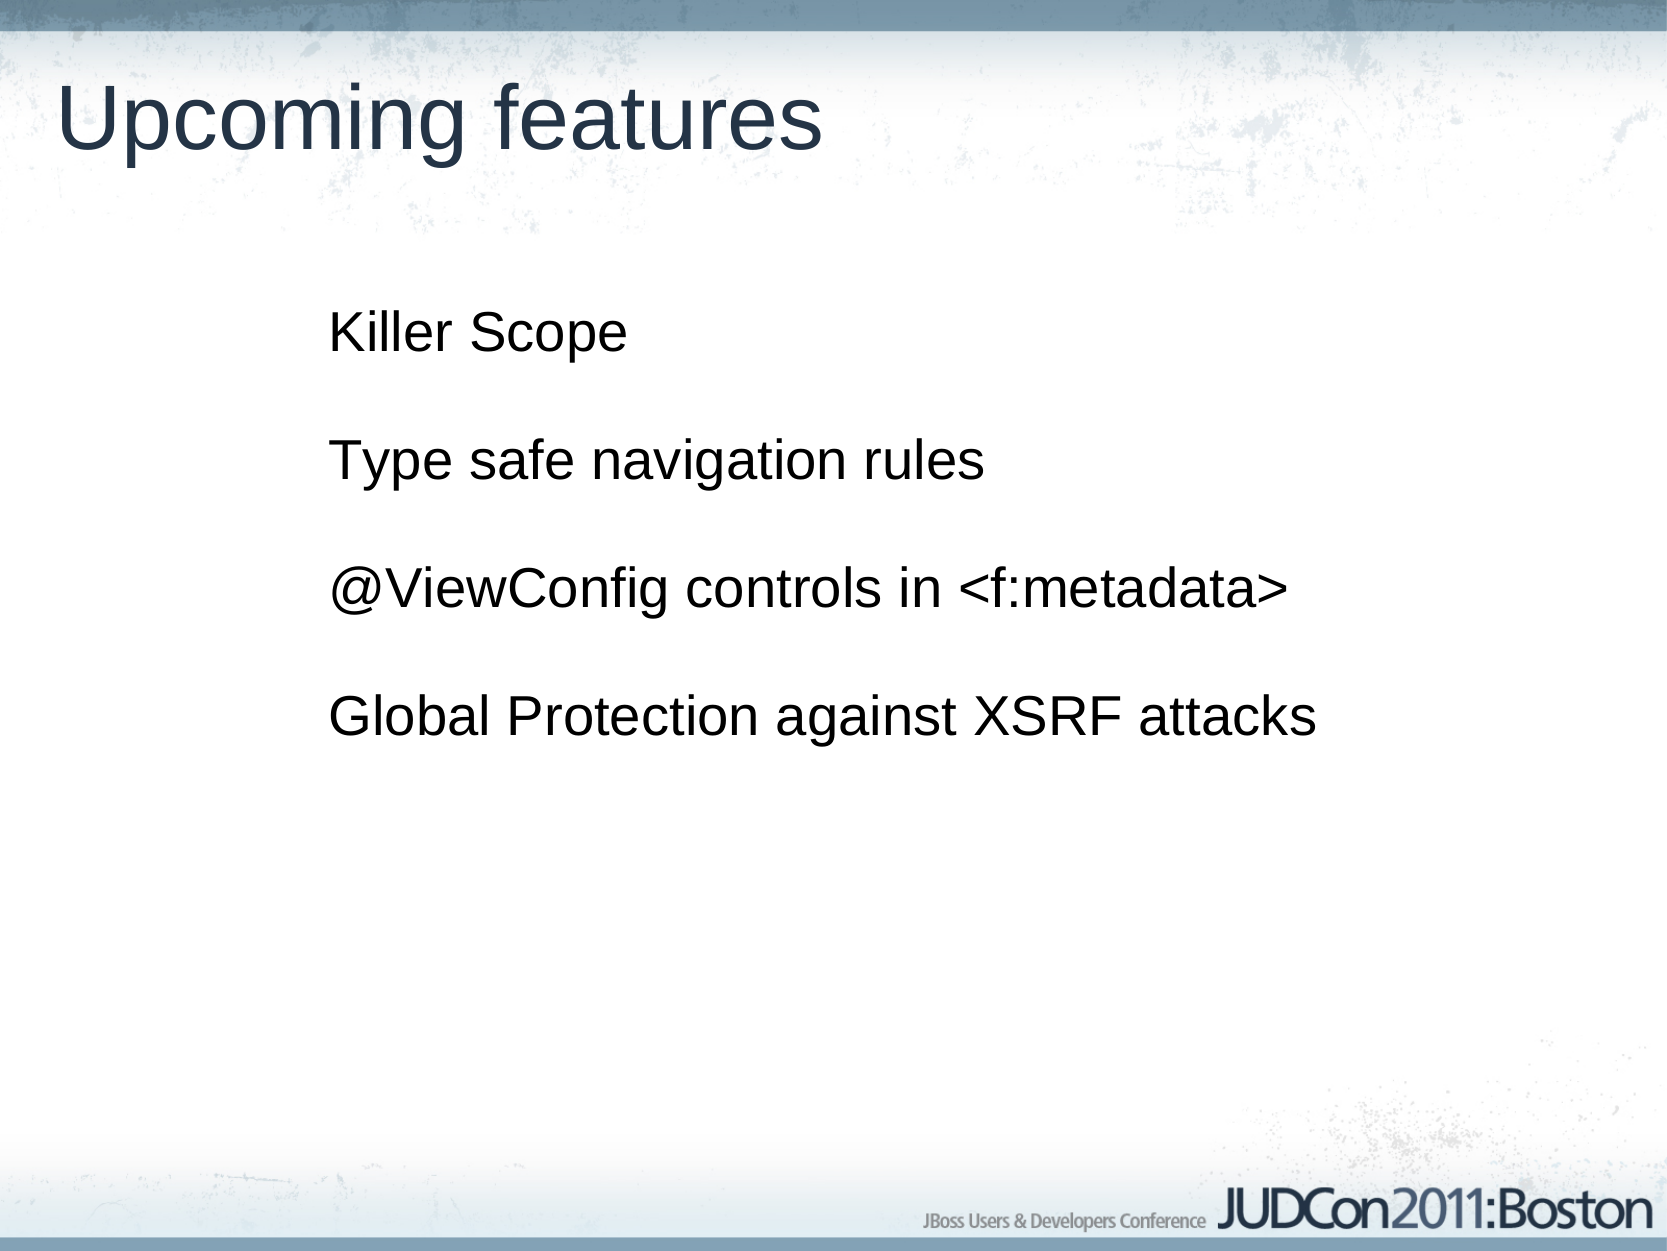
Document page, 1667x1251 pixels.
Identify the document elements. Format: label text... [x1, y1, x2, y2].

title Upcoming features [40, 50, 1627, 216]
list Killer Scope Type safe navigation rules @ViewConfig controls in <f:metadata> Global Protection against XSRF attacks [328, 300, 1338, 1201]
picture [0, 0, 1667, 1251]
